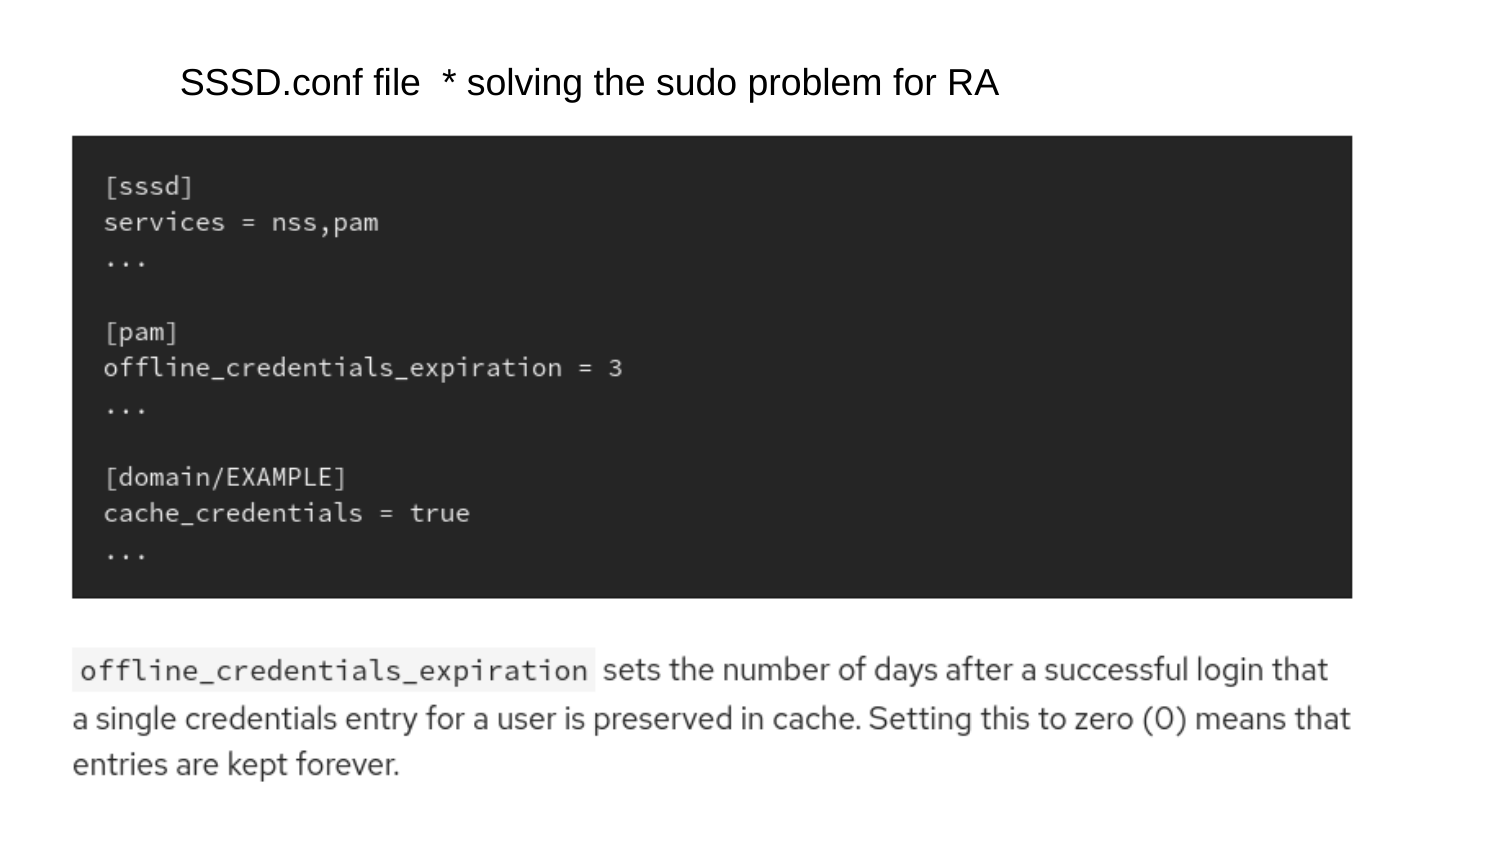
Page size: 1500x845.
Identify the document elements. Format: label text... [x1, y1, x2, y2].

picture [12, 110, 1449, 796]
text_box SSSD.conf file * solving the sudo problem for RA [165, 53, 1291, 111]
